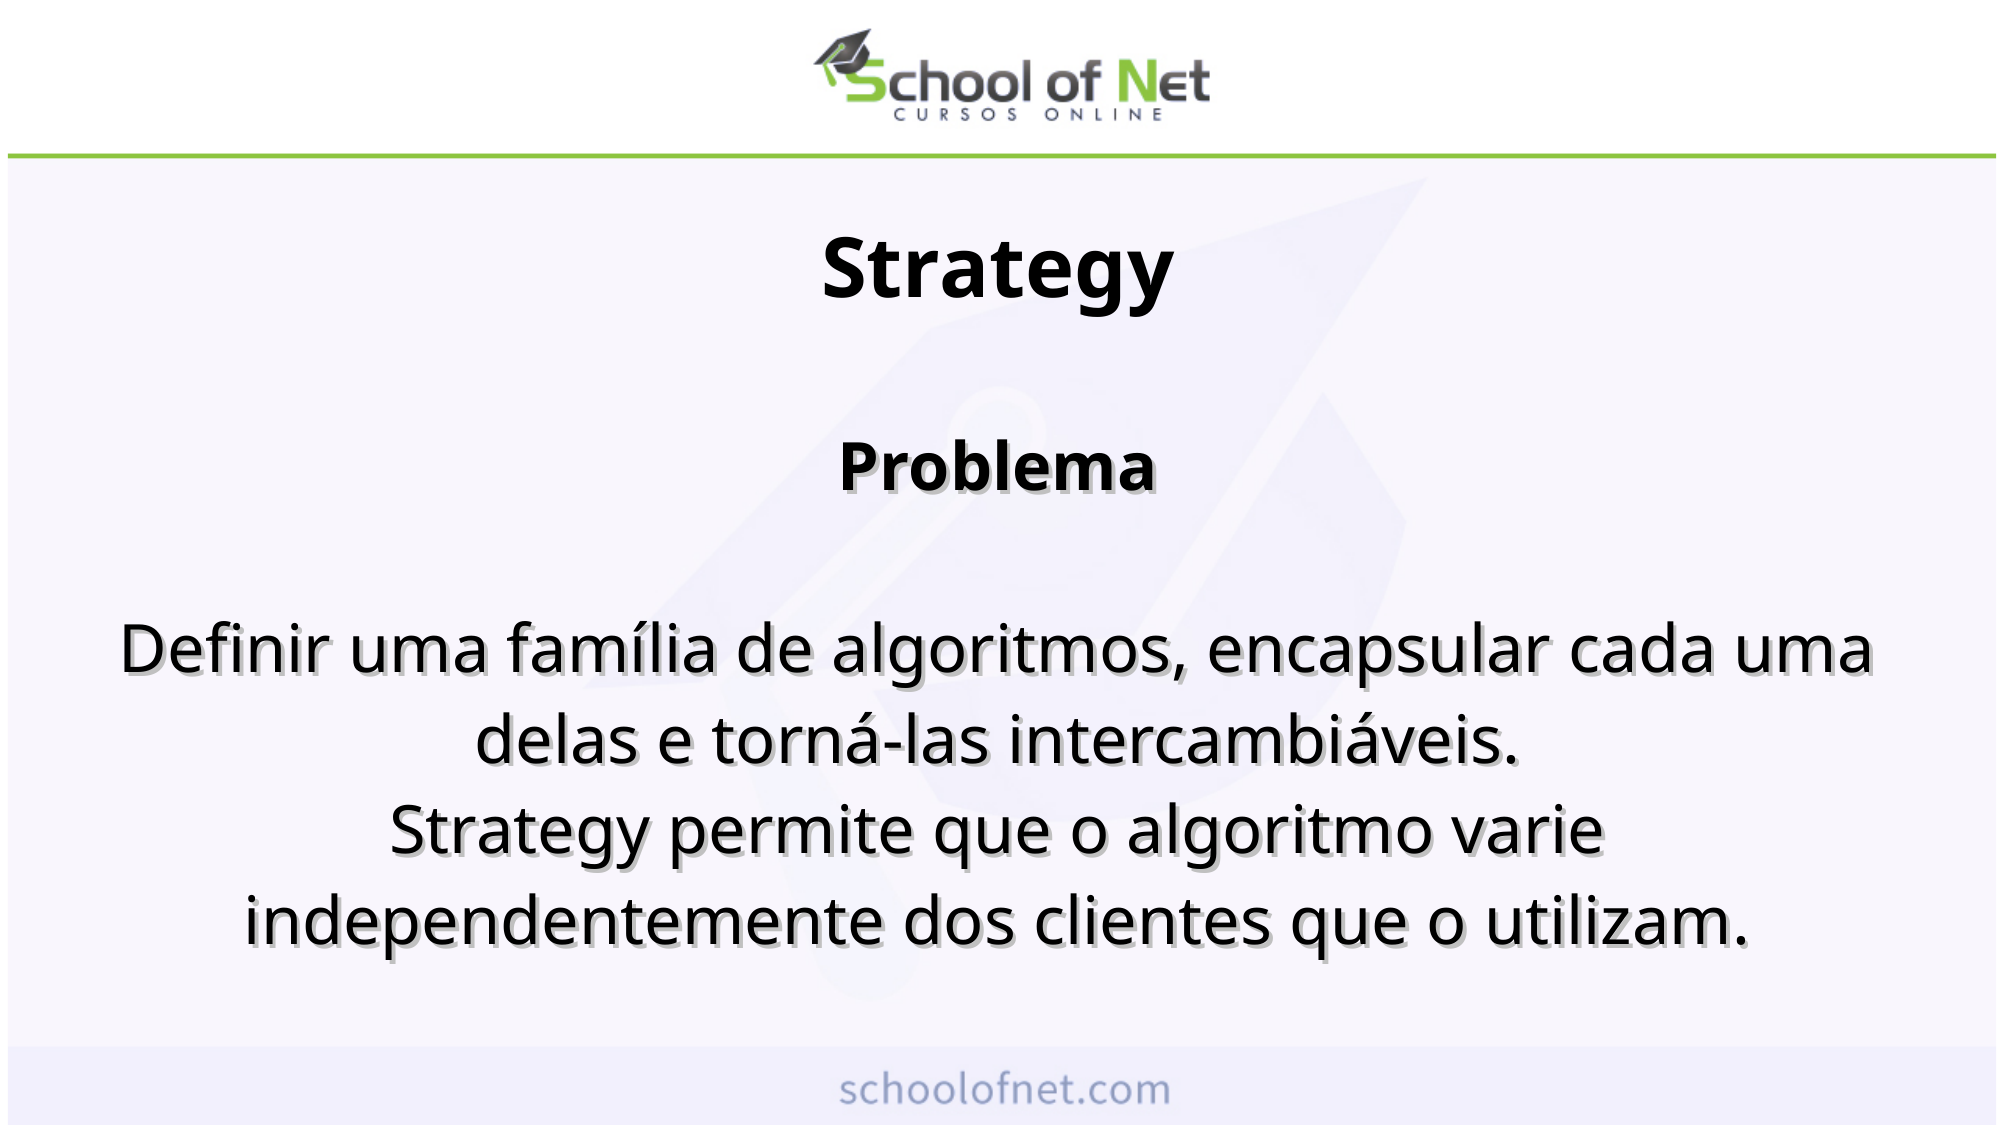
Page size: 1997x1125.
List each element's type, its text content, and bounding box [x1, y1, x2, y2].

title Strategy [99, 171, 1897, 360]
picture [7, 5, 1997, 1125]
subtitle Problema Definir uma família de algoritmos, encapsular cada uma delas e torná-las intercambiáveis. Strategy permite que o algoritmo varie independentemente dos clientes que o utilizam. [99, 377, 1897, 1006]
